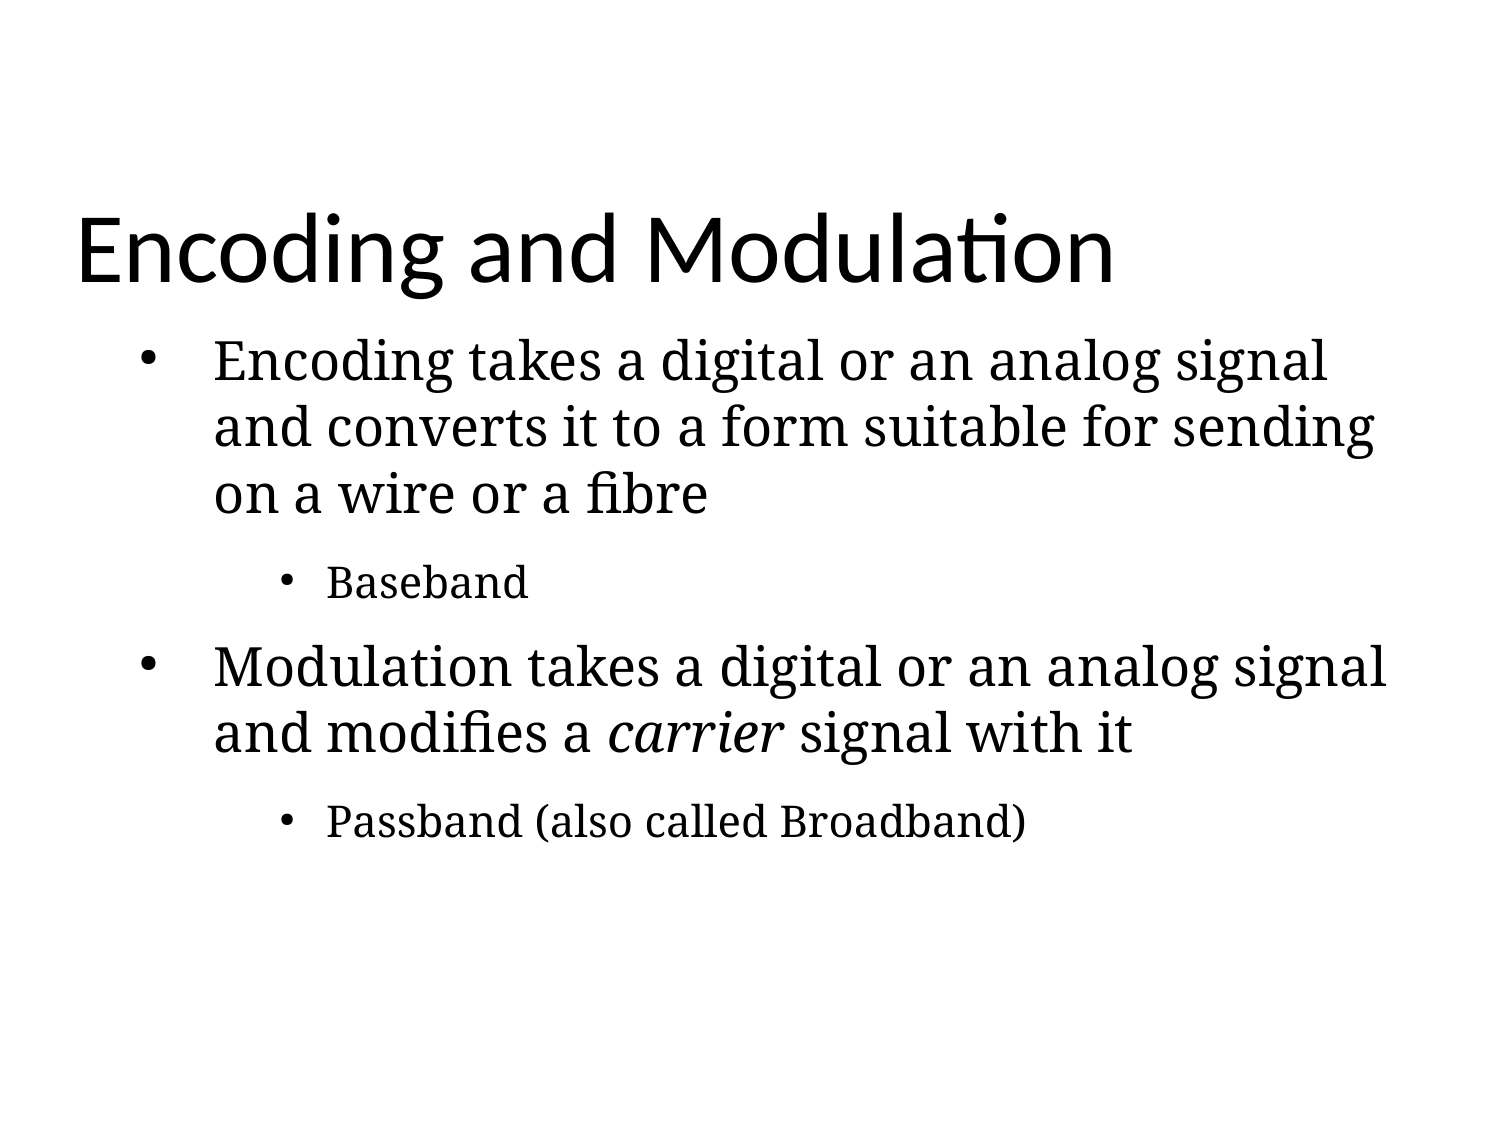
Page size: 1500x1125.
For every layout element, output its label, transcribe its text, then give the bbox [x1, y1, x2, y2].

title Encoding and Modulation [74, 123, 1425, 303]
list Encoding takes a digital or an analog signal and converts it to a form suitable for sending on a wire or a fibre Baseband Modulation takes a digital or an analog signal and modifies a carrier signal with it Passband (also called Broadband) [74, 317, 1425, 1037]
